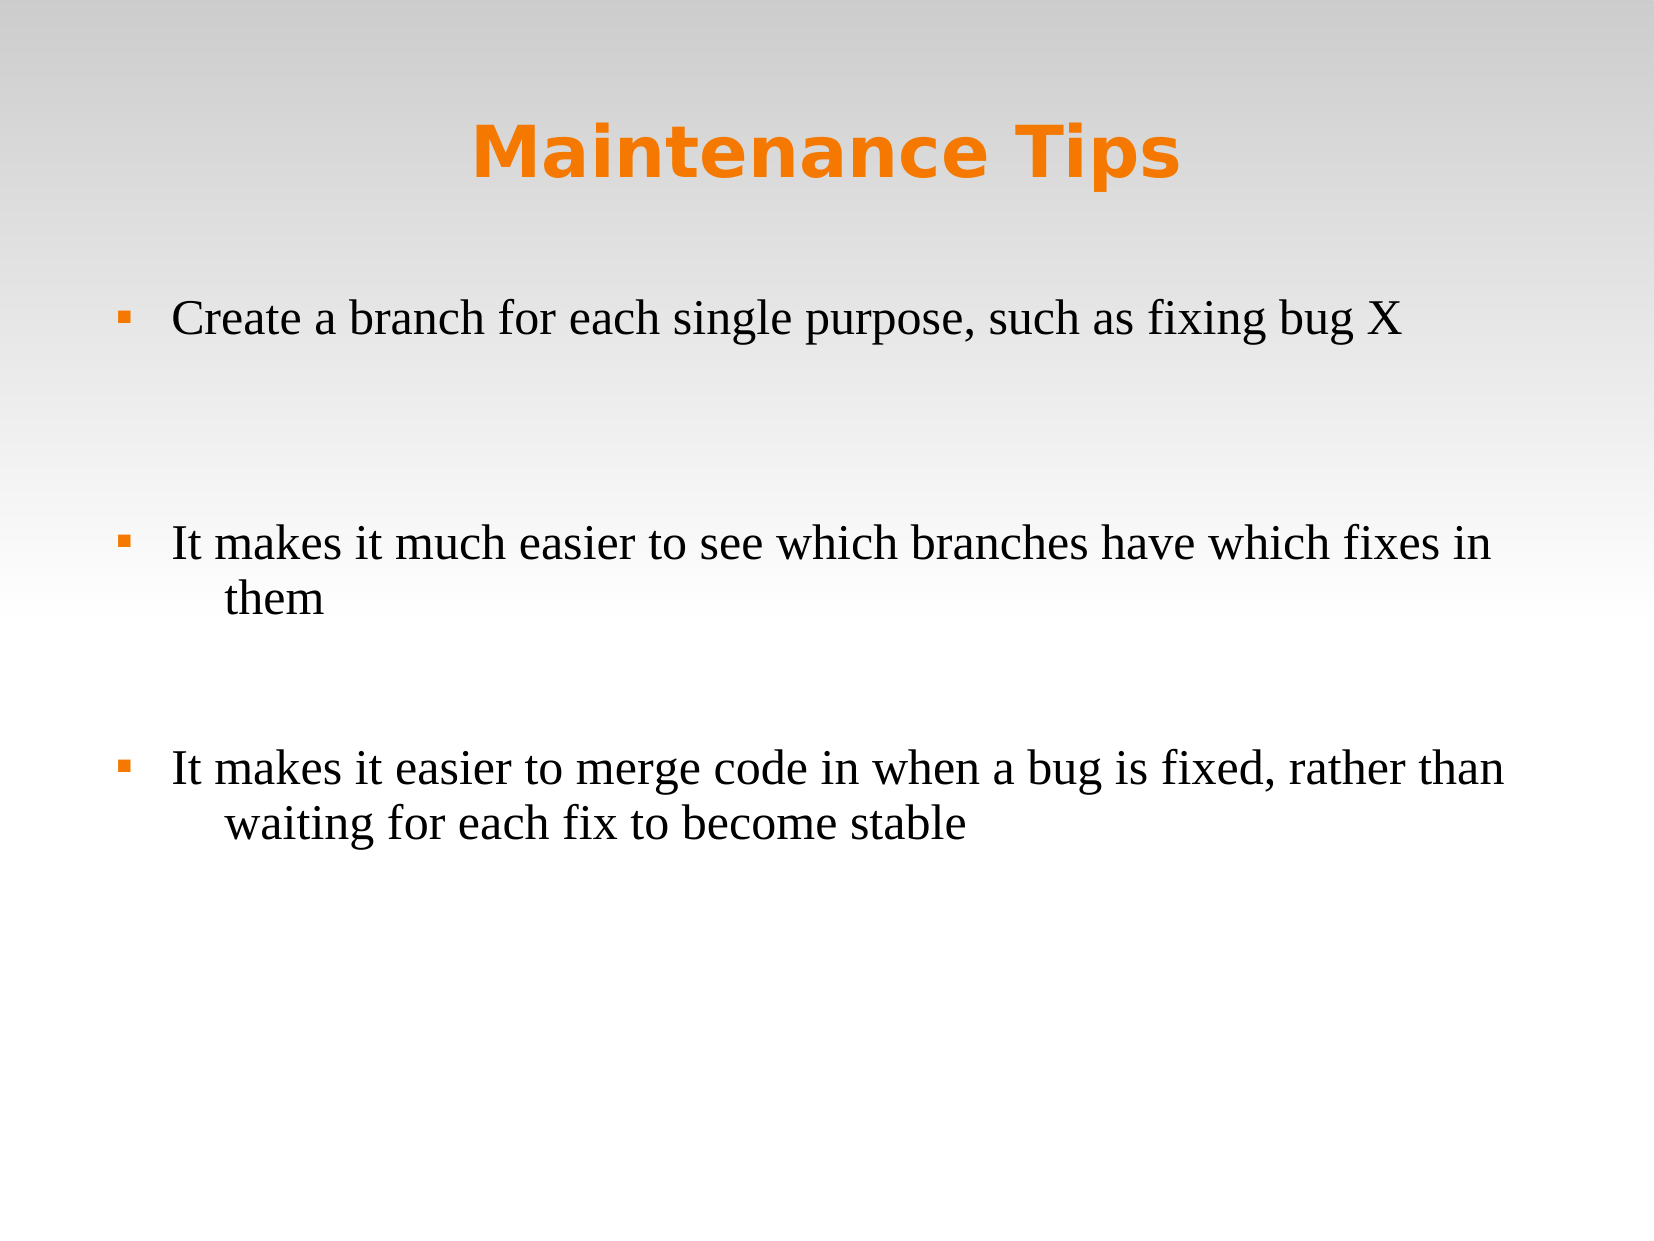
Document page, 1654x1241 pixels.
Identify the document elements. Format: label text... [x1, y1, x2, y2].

list Create a branch for each single purpose, such as fixing bug X It makes it much easier to see which branches have which fixes in them It makes it easier to merge code in when a bug is fixed, rather than waiting for each fix to become stable [82, 290, 1571, 1109]
title Maintenance Tips [82, 49, 1571, 257]
